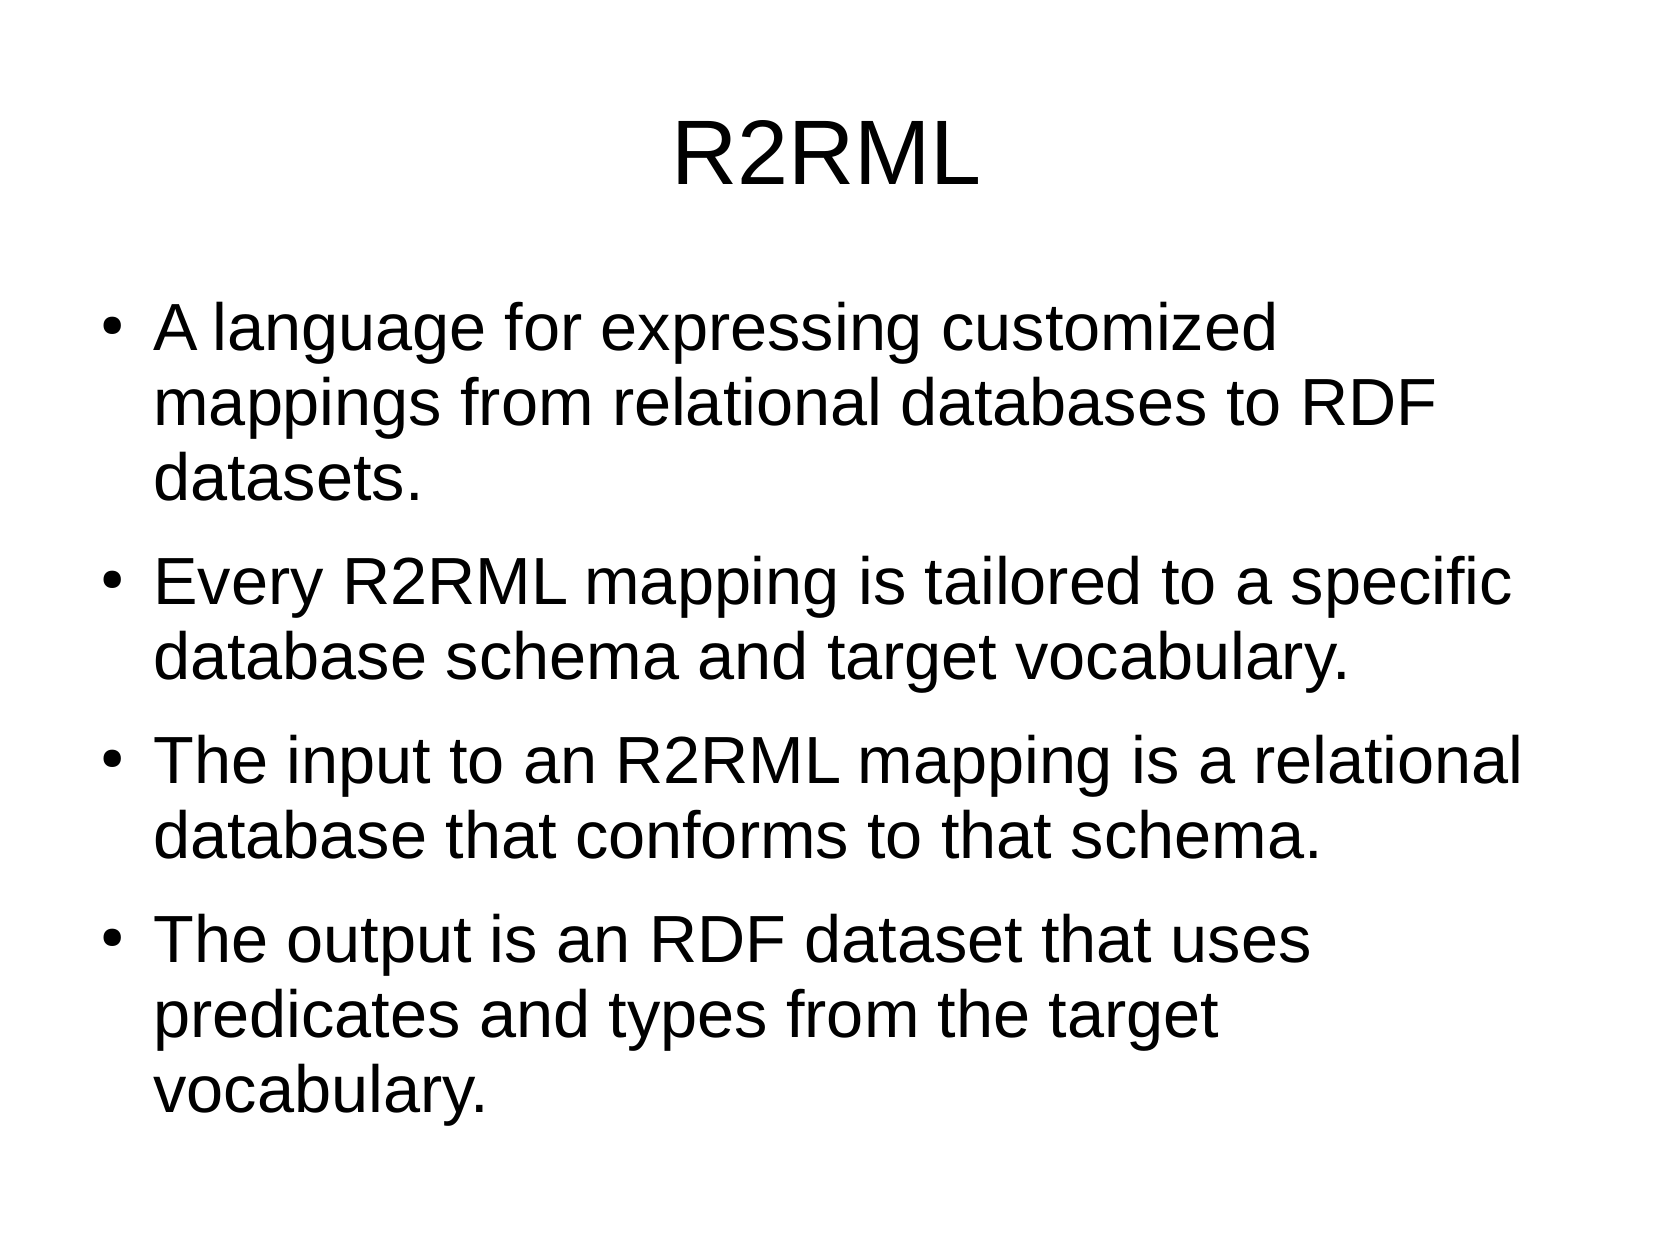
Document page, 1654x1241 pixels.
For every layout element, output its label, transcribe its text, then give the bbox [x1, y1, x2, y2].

list A language for expressing customized mappings from relational databases to RDF datasets. Every R2RML mapping is tailored to a specific database schema and target vocabulary. The input to an R2RML mapping is a relational database that conforms to that schema. The output is an RDF dataset that uses predicates and types from the target vocabulary. [82, 290, 1571, 1127]
title R2RML [82, 49, 1571, 257]
